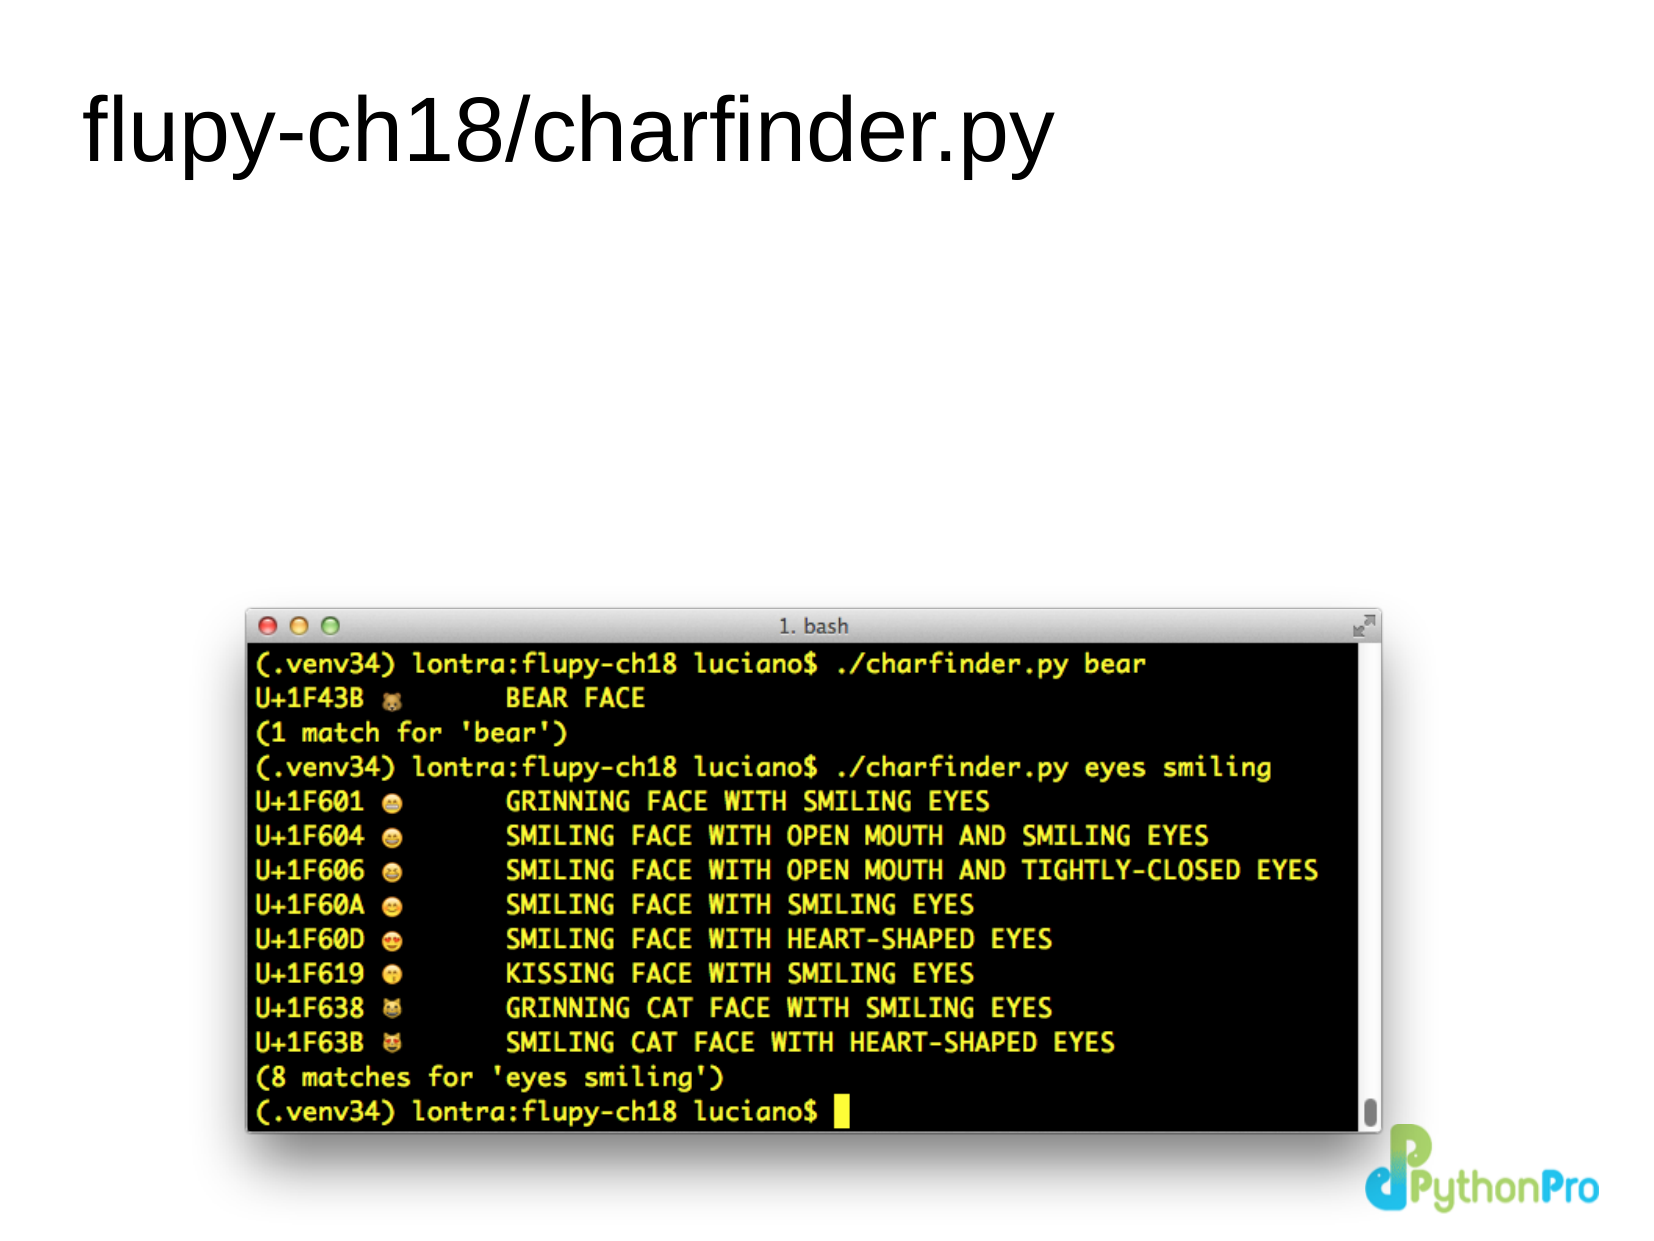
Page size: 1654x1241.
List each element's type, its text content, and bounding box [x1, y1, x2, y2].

title flupy-ch18/charfinder.py [82, 49, 1571, 211]
picture [157, 554, 1599, 1241]
